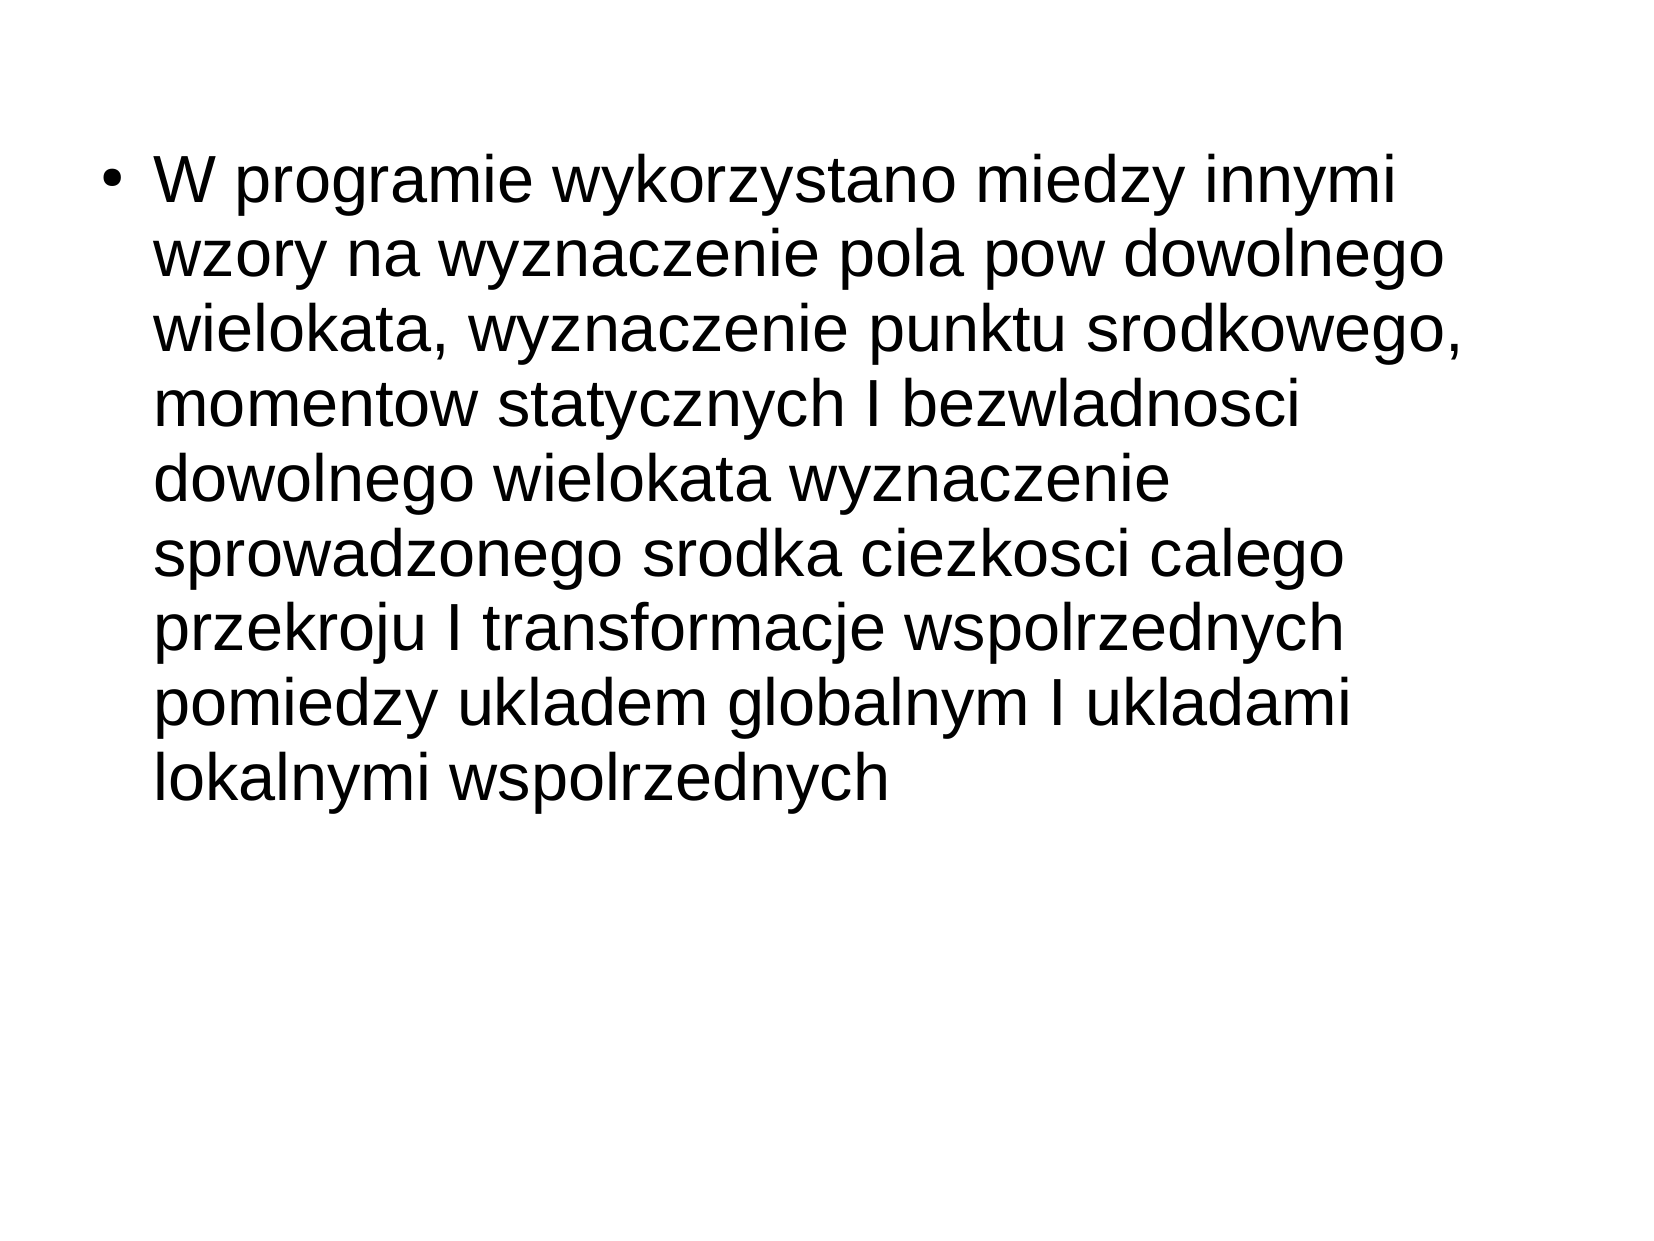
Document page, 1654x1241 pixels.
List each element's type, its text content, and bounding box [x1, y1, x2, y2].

list W programie wykorzystano miedzy innymi wzory na wyznaczenie pola pow dowolnego wielokata, wyznaczenie punktu srodkowego, momentow statycznych I bezwladnosci dowolnego wielokata wyznaczenie sprowadzonego srodka ciezkosci calego przekroju I transformacje wspolrzednych pomiedzy ukladem globalnym I ukladami lokalnymi wspolrzednych [82, 141, 1571, 961]
